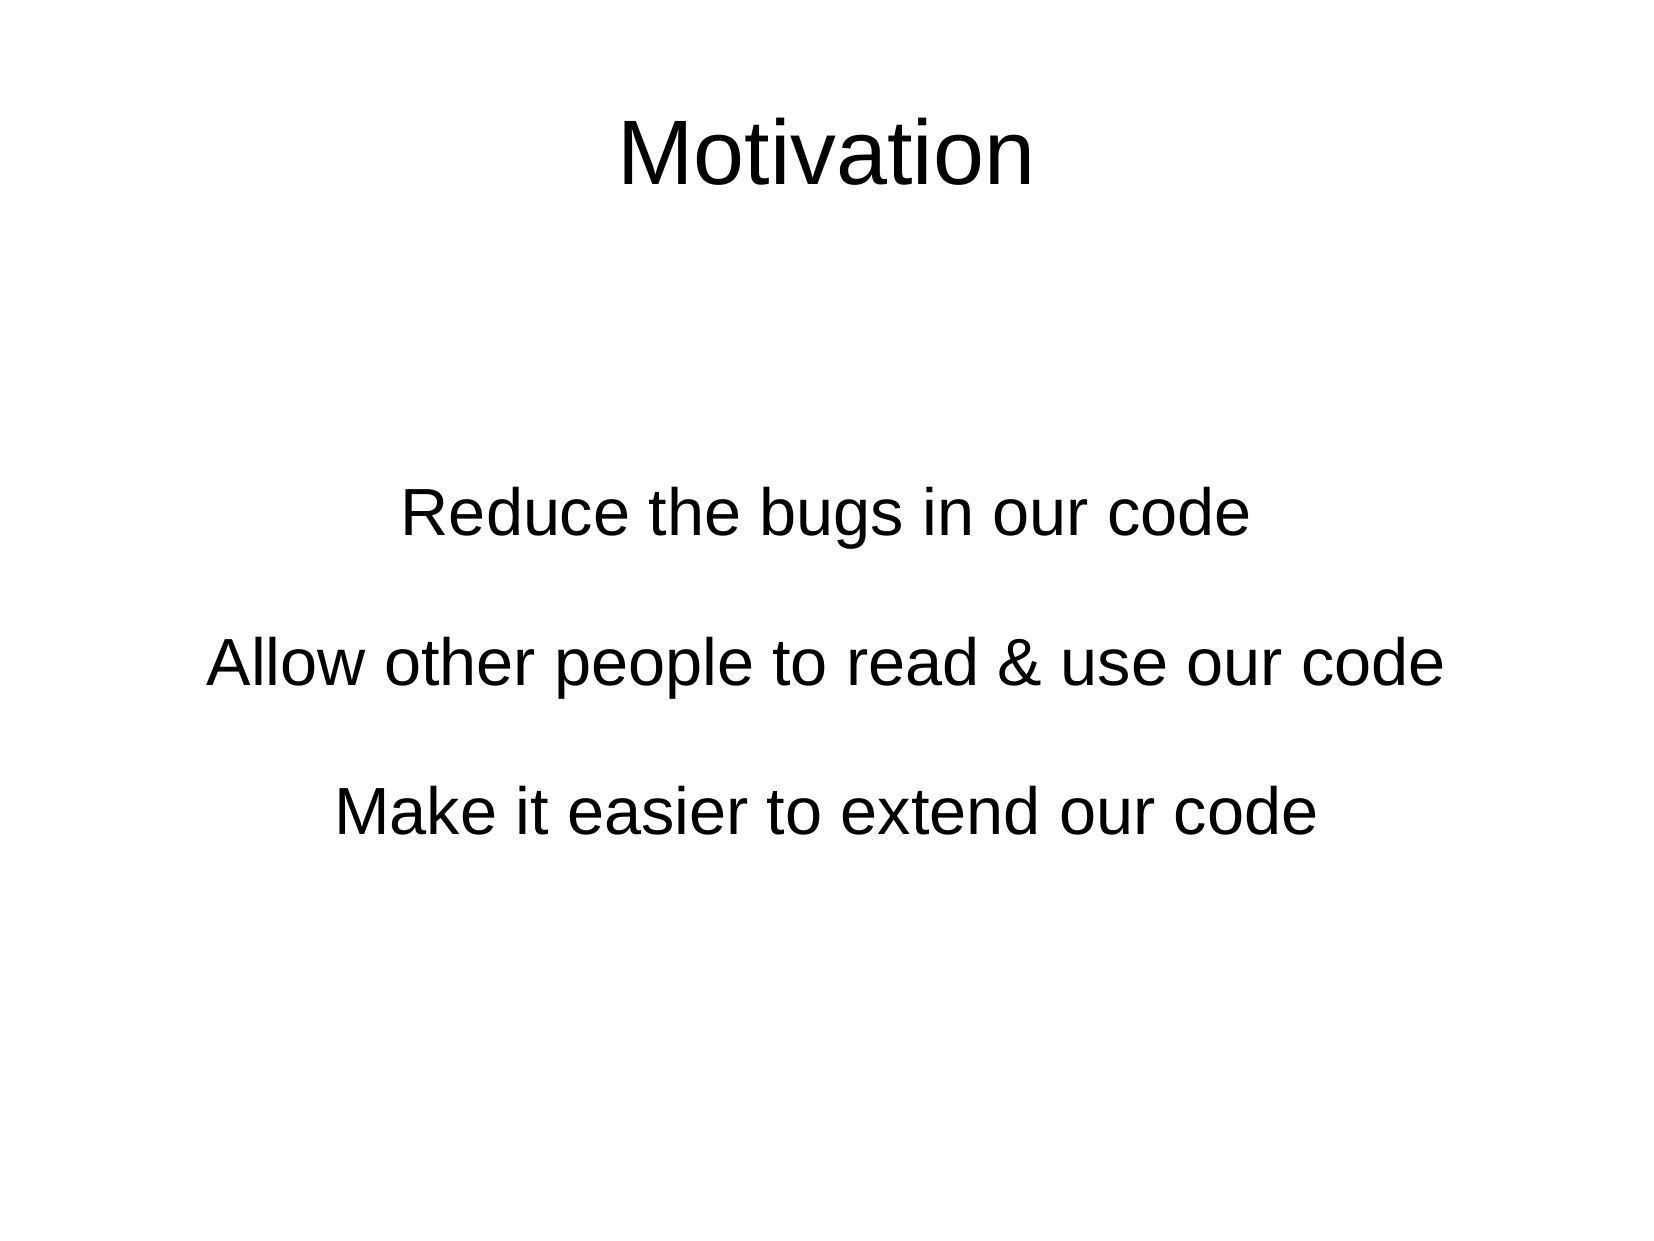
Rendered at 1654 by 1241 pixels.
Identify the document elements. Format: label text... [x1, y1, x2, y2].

title Motivation [82, 56, 1571, 250]
subtitle Reduce the bugs in our code Allow other people to read & use our code Make it easier to extend our code [82, 297, 1571, 1102]
